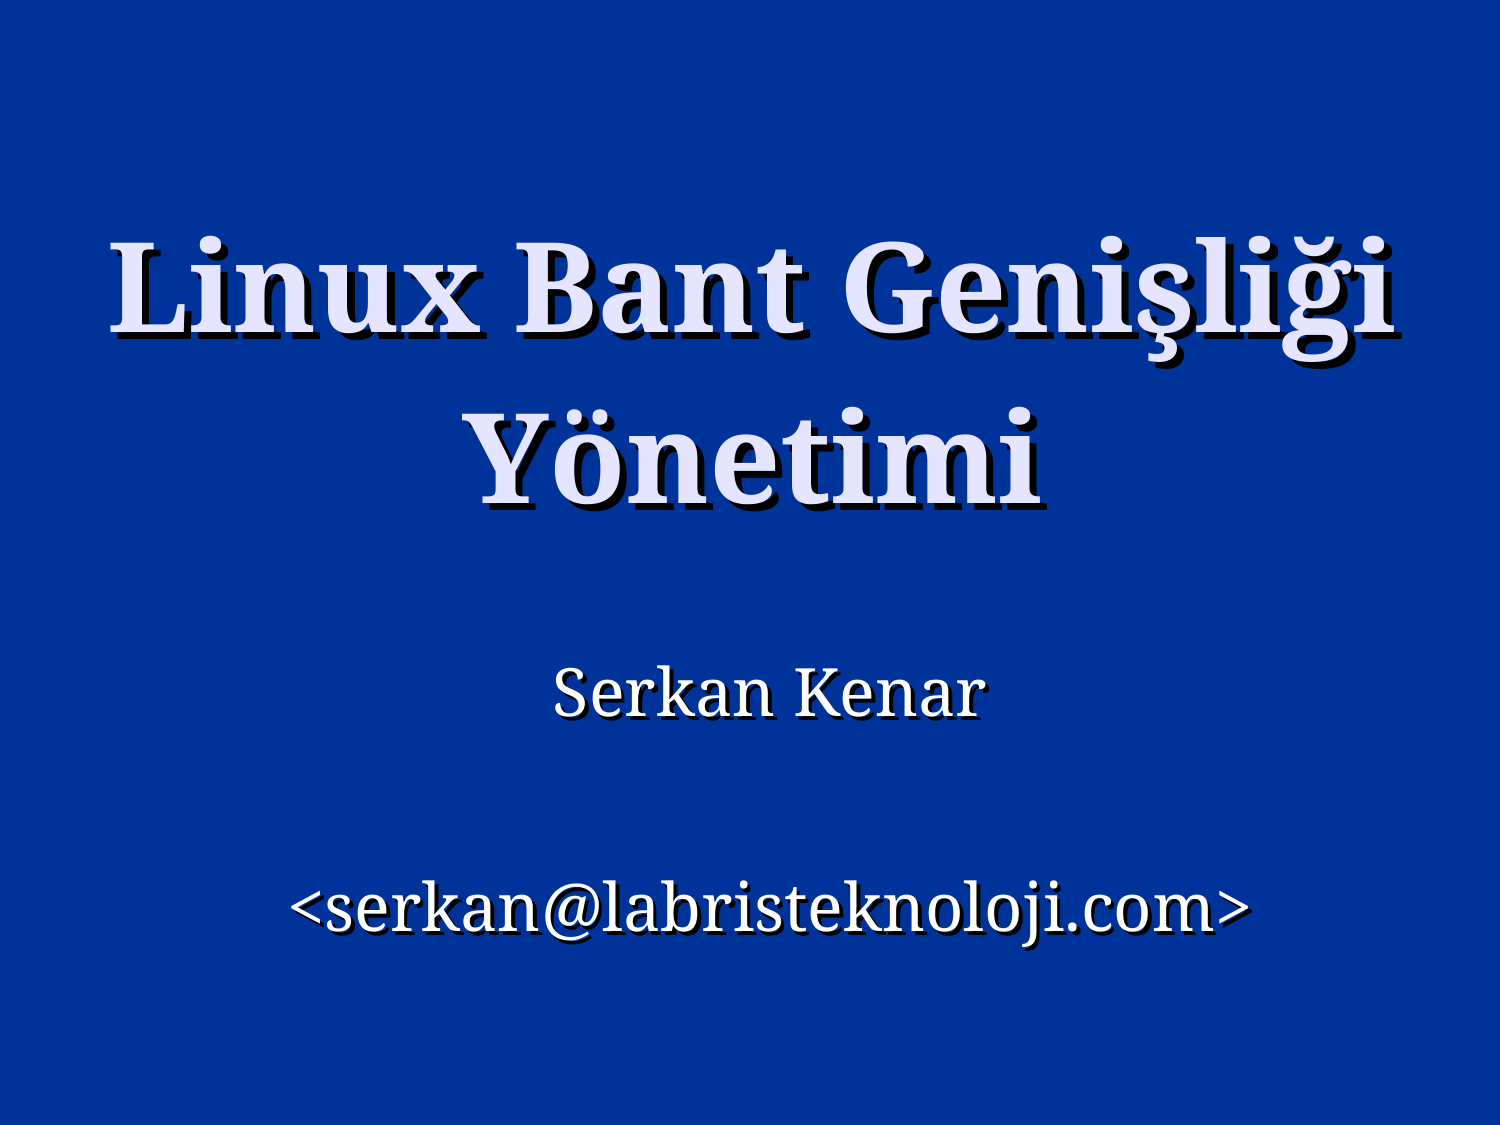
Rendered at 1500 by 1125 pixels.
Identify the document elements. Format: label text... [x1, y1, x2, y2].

title Linux Bant Genişliği Yönetimi [88, 118, 1418, 621]
subtitle Serkan Kenar <serkan@labristeknoloji.com> [177, 637, 1329, 927]
